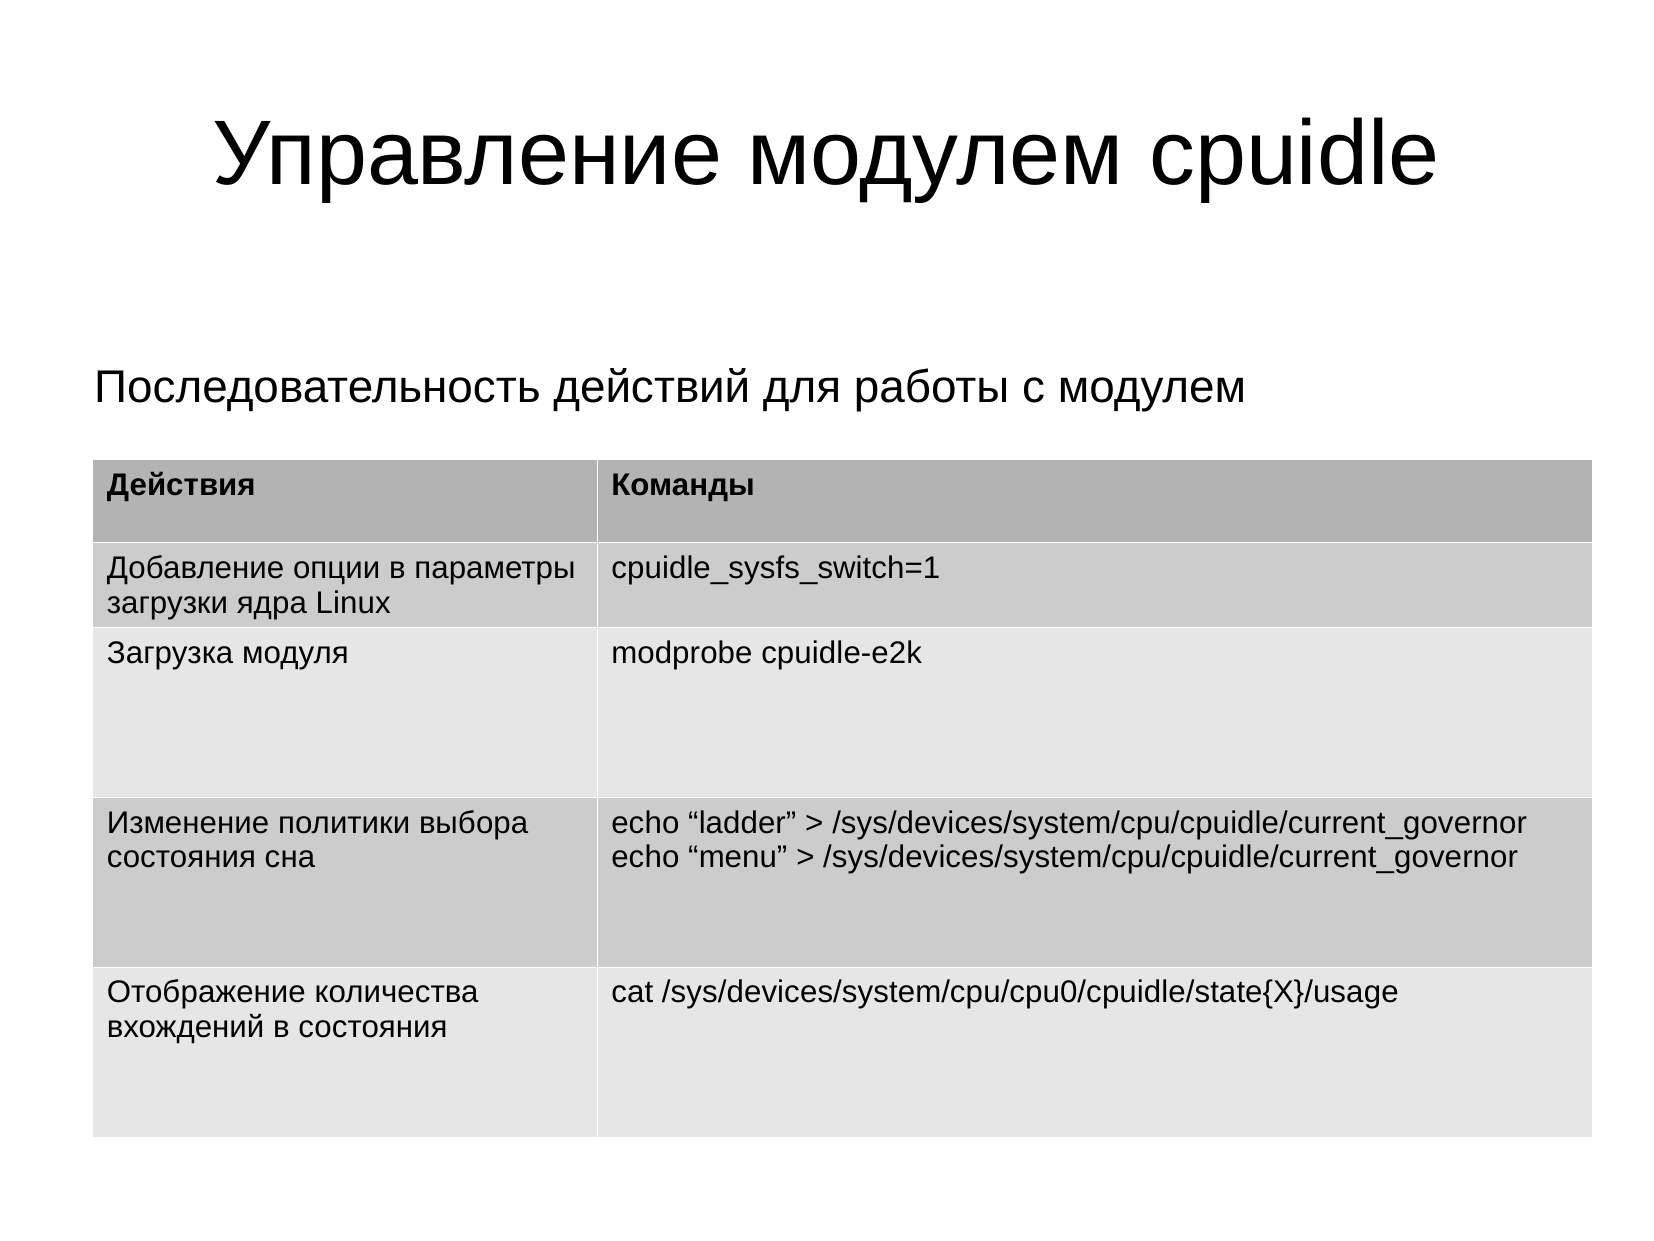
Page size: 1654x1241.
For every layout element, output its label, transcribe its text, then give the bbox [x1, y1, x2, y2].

table_cell echo “ladder” > /sys/devices/system/cpu/cpuidle/current_governor echo “menu” > /sys/devices/system/cpu/cpuidle/current_governor [598, 798, 1592, 967]
table_cell Загрузка модуля [93, 628, 597, 797]
title Управление модулем cpuidle [82, 49, 1571, 257]
table_header Действия [93, 460, 597, 542]
text_box Последовательность действий для работы с модулем [79, 353, 1261, 421]
table_cell modprobe cpuidle-e2k [598, 628, 1592, 797]
table_cell Изменение политики выбора состояния сна [93, 798, 597, 967]
table_cell Отображение количества вхождений в состояния [93, 968, 597, 1137]
table_header Команды [598, 460, 1592, 542]
table_cell cat /sys/devices/system/cpu/cpu0/cpuidle/state{X}/usage [598, 968, 1592, 1137]
table_cell cpuidle_sysfs_switch=1 [598, 543, 1592, 627]
list [90, 300, 1579, 1020]
table_cell Добавление опции в параметры загрузки ядра Linux [93, 543, 597, 627]
